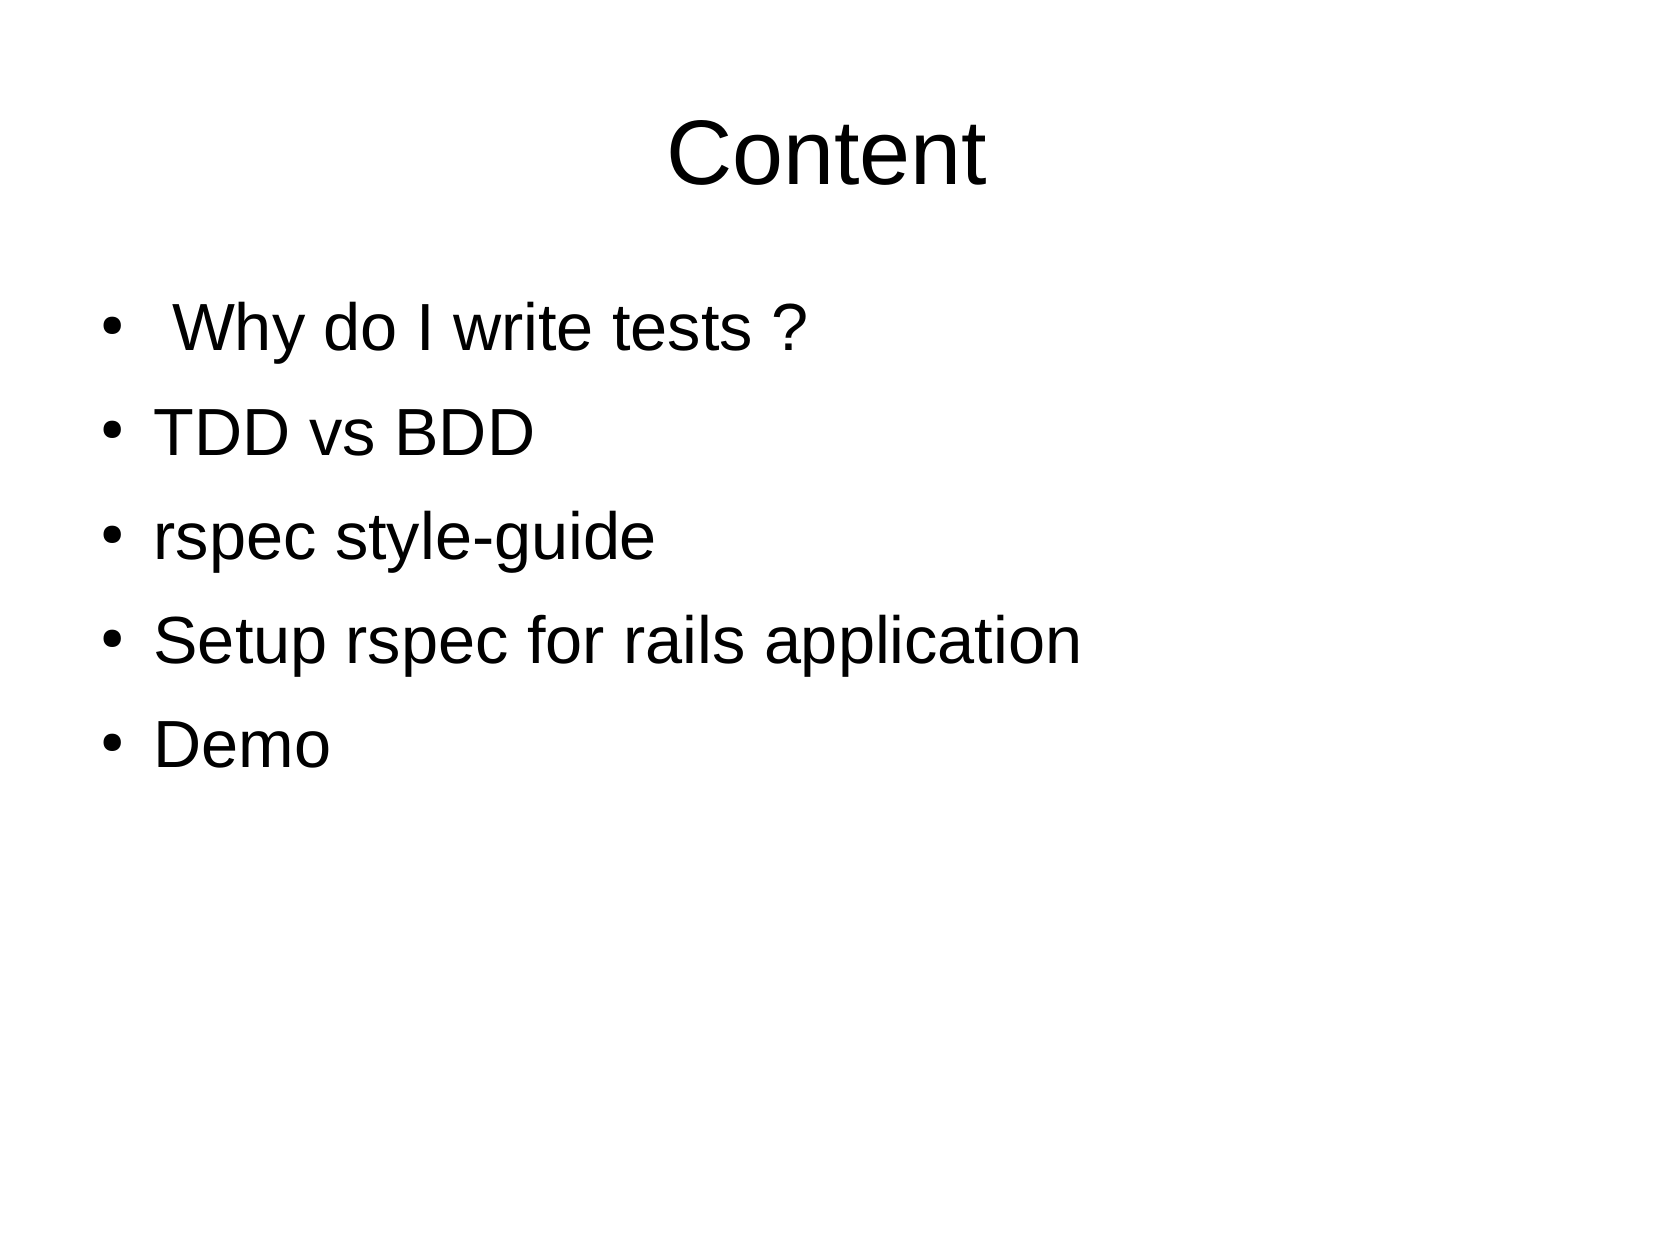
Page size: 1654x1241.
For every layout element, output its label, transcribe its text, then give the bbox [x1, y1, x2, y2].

list Why do I write tests ? TDD vs BDD rspec style-guide Setup rspec for rails application Demo [82, 290, 1571, 1010]
title Content [82, 49, 1571, 257]
